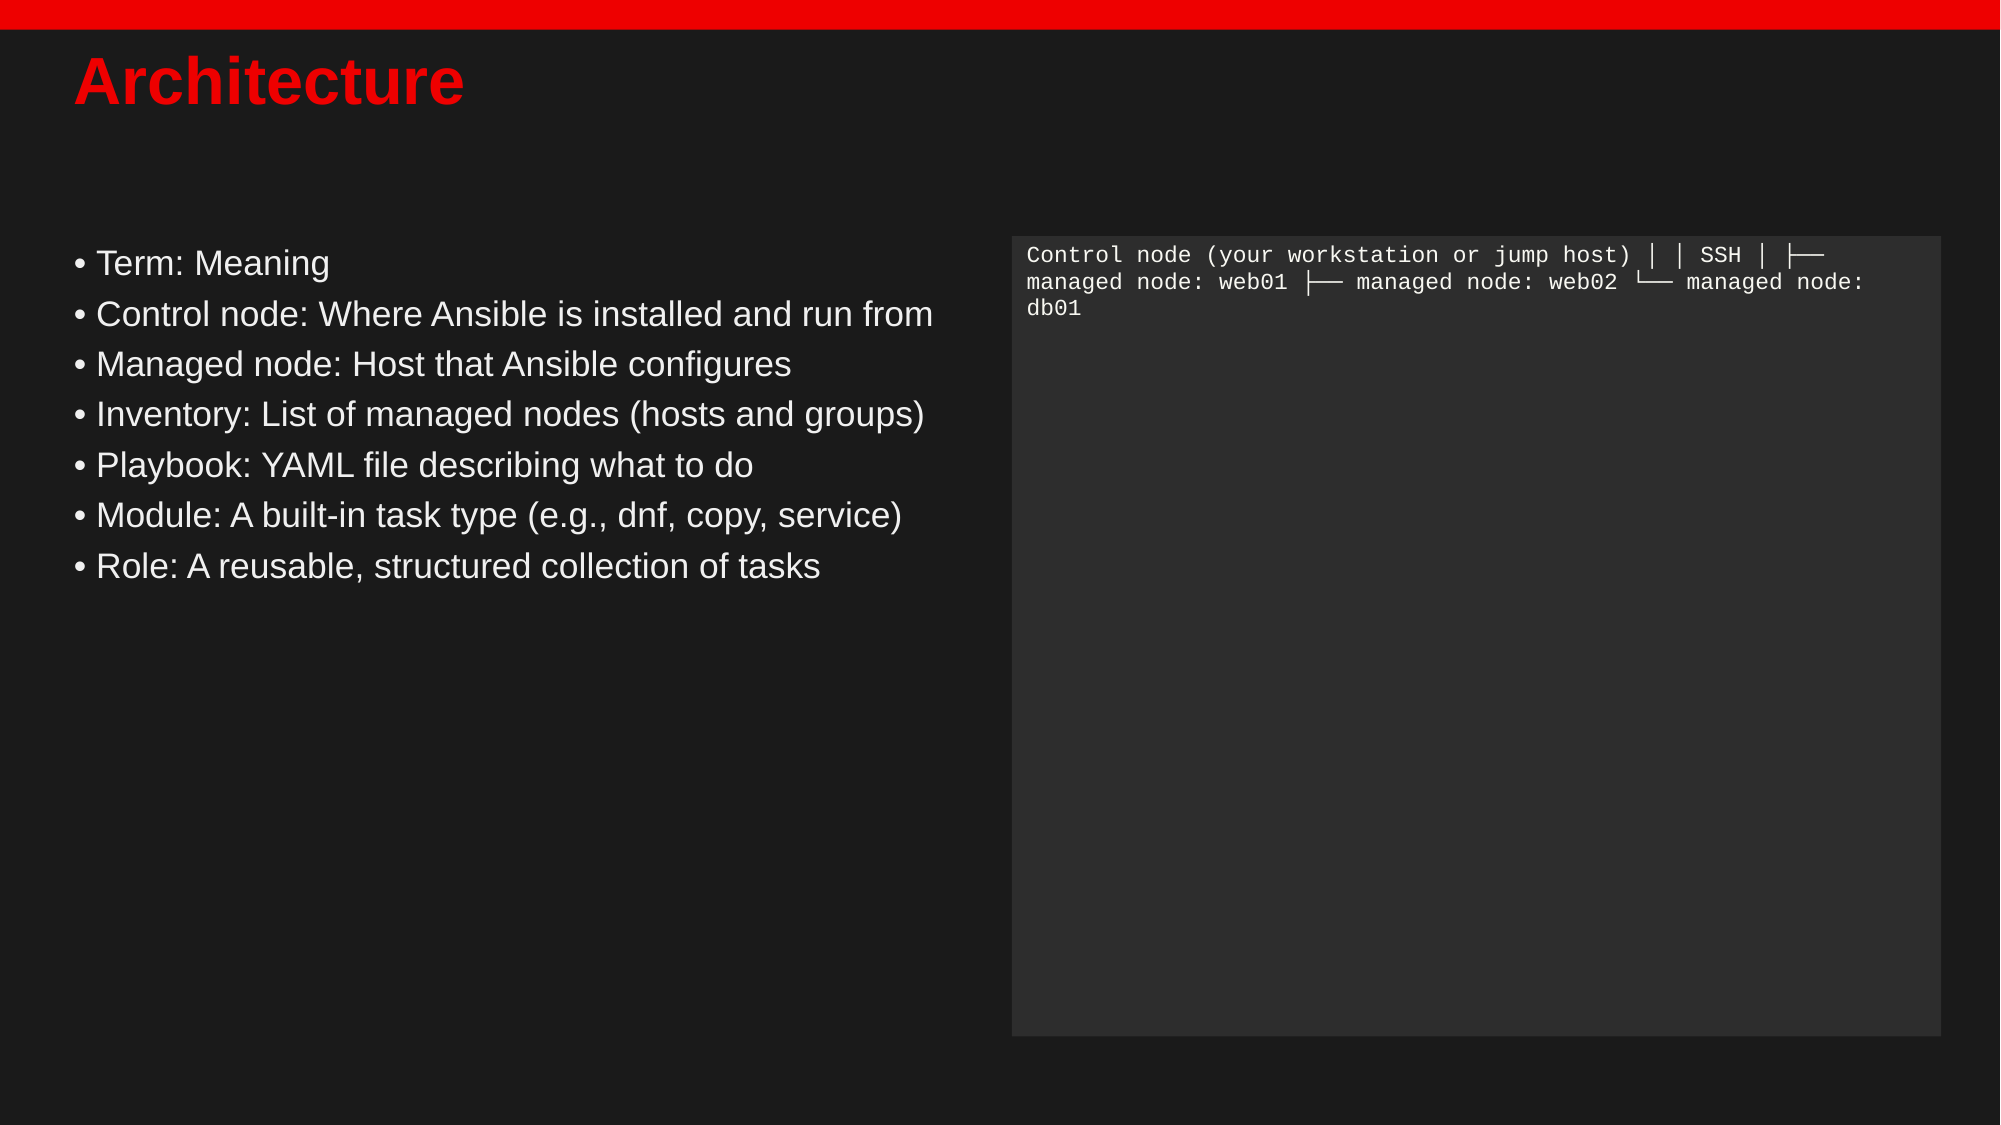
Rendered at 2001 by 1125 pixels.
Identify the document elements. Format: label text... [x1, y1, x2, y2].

text_box Architecture [59, 36, 1942, 208]
text_box • Term: Meaning • Control node: Where Ansible is installed and run from • Managed node: Host that Ansible configures • Inventory: List of managed nodes (hosts and groups) • Playbook: YAML file describing what to do • Module: A built-in task type (e.g., dnf, copy, service) • Role: A reusable, structured collection of tasks [59, 236, 989, 1037]
text_box Control node (your workstation or jump host) │ │ SSH │ ├── managed node: web01 ├── managed node: web02 └── managed node: db01 [1011, 236, 1942, 1037]
text_box [0, 0, 2001, 30]
